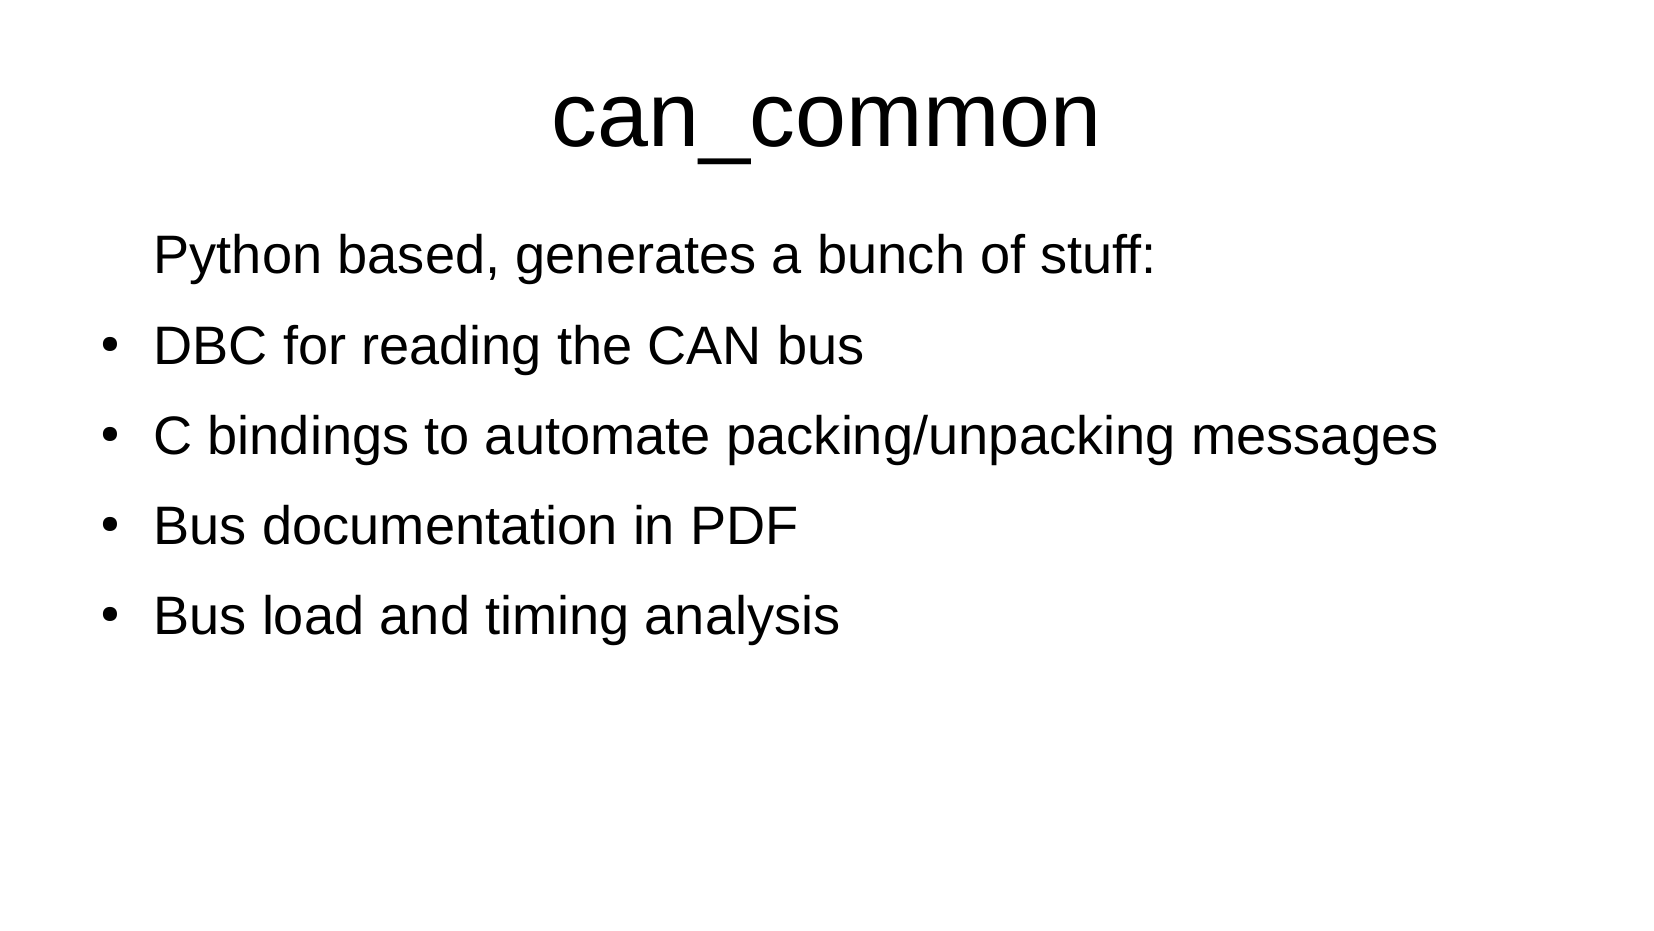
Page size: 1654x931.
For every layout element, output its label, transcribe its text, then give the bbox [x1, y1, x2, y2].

title can_common [82, 37, 1571, 193]
list Python based, generates a bunch of stuff: DBC for reading the CAN bus C bindings to automate packing/unpacking messages Bus documentation in PDF Bus load and timing analysis [82, 225, 1571, 758]
